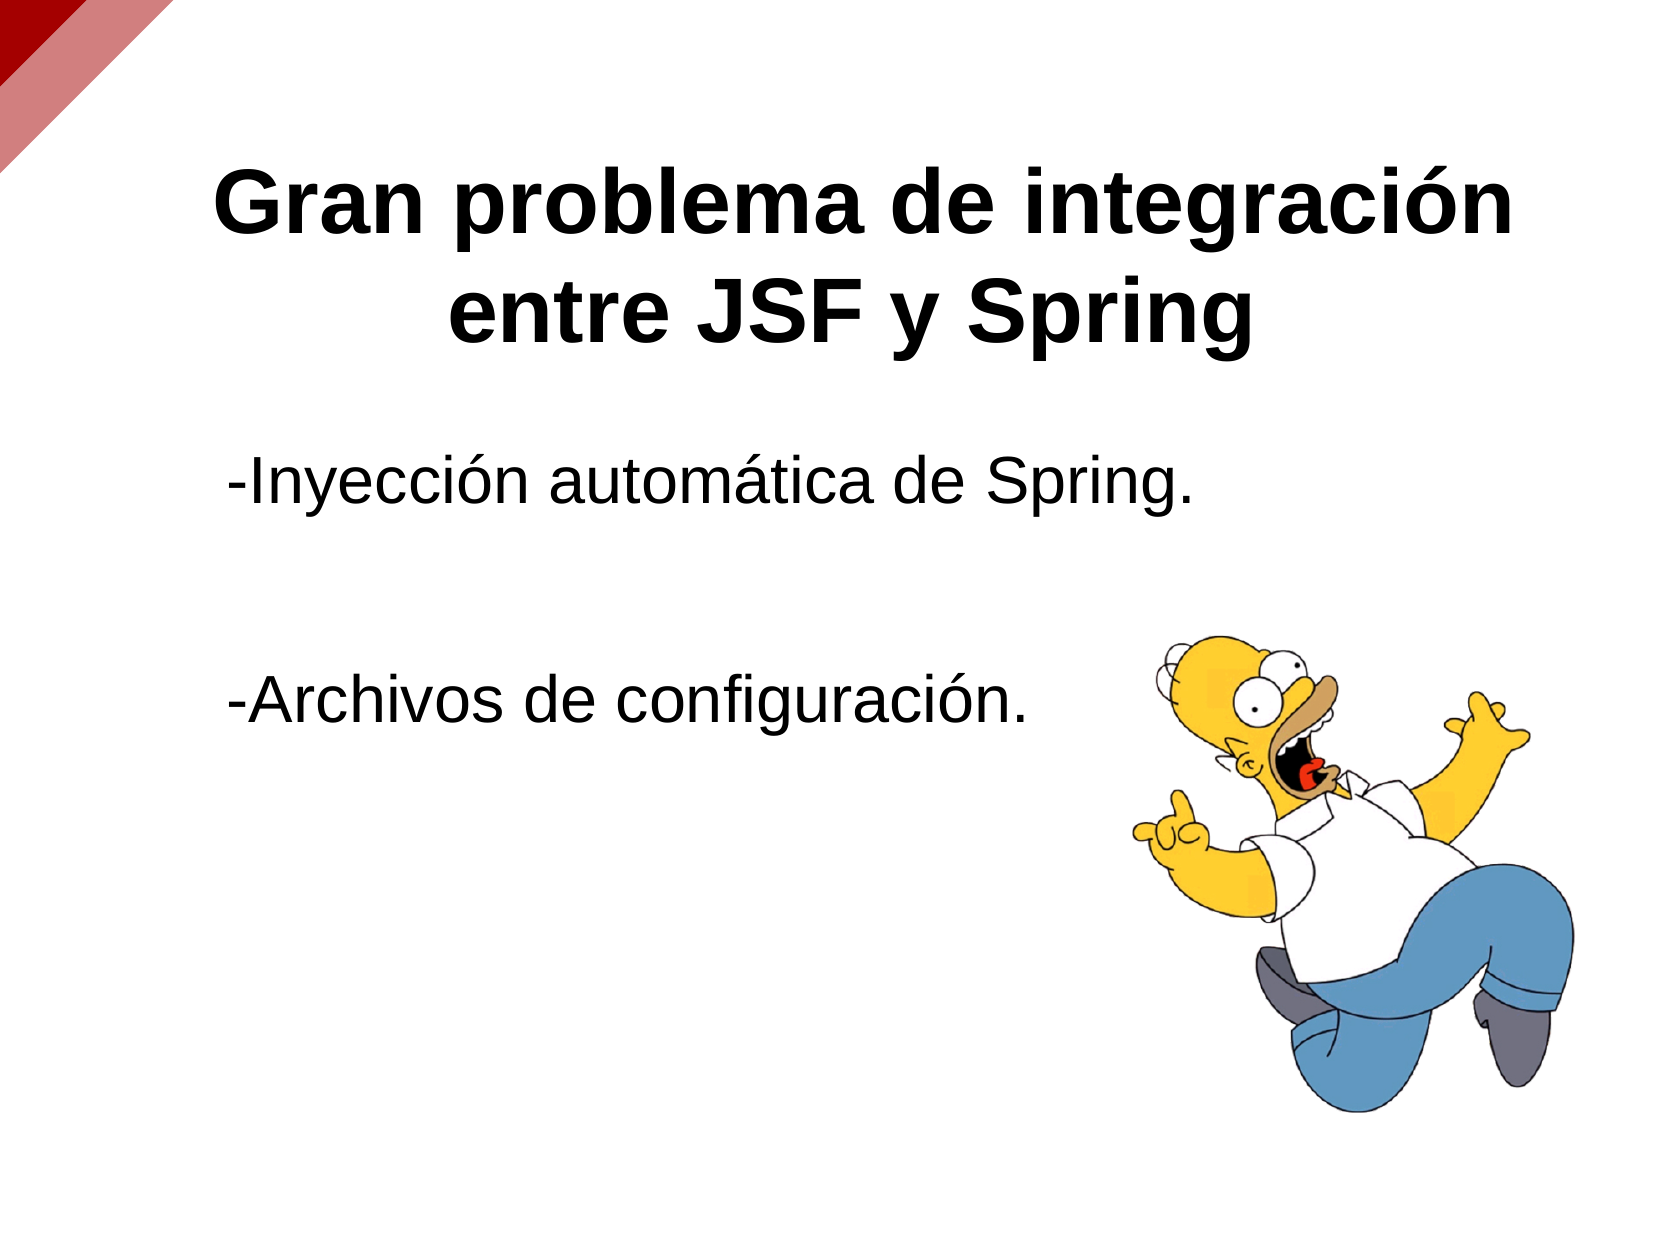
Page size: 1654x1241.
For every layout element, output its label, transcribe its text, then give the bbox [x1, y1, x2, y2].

picture [1117, 620, 1587, 1122]
text_box -Archivos de configuración. [226, 655, 1117, 839]
text_box Gran problema de integración entre JSF y Spring [121, 141, 1610, 349]
text_box -Inyección automática de Spring. [226, 436, 1530, 621]
